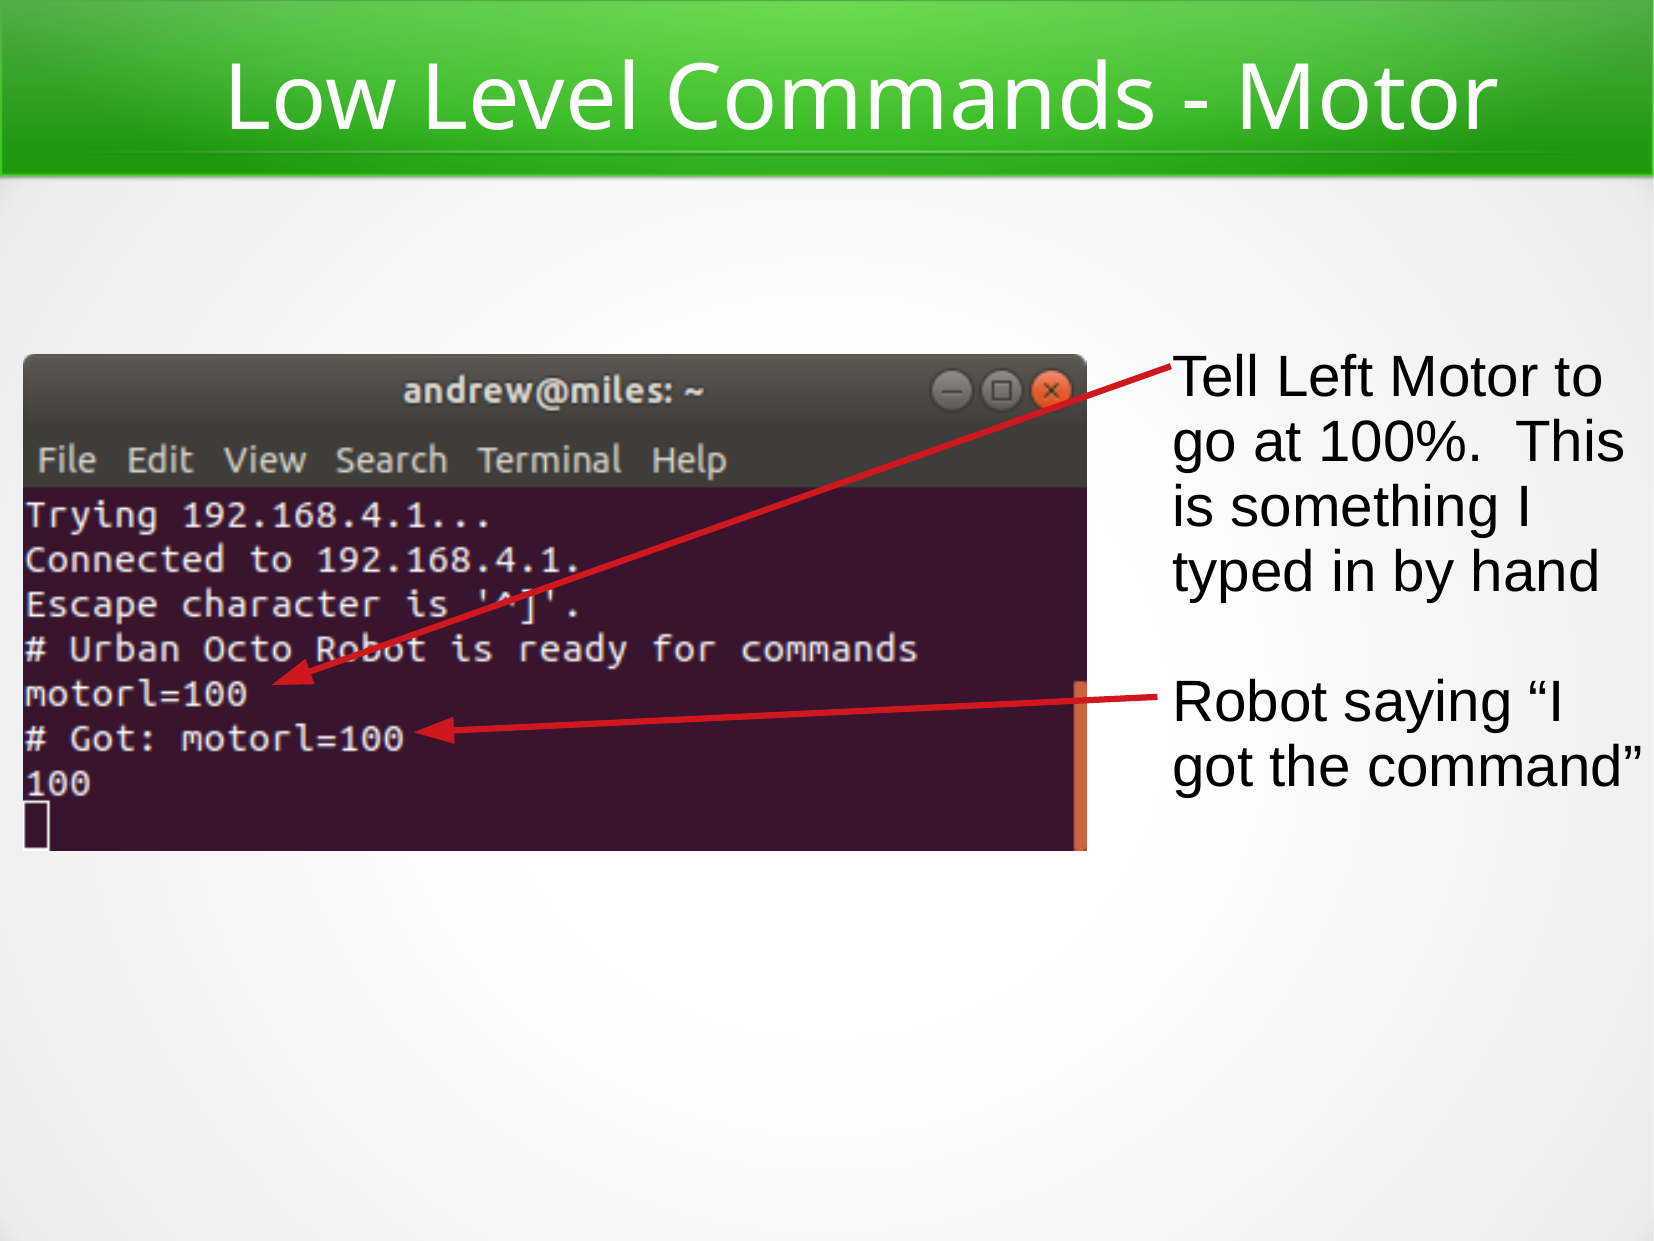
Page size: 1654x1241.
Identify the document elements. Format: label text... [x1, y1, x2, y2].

picture [0, 0, 1654, 1241]
text_box Tell Left Motor to go at 100%. This is something I typed in by hand Robot saying “I got the command” [1157, 271, 1654, 1241]
title Low Level Commands - Motor [118, 23, 1607, 166]
